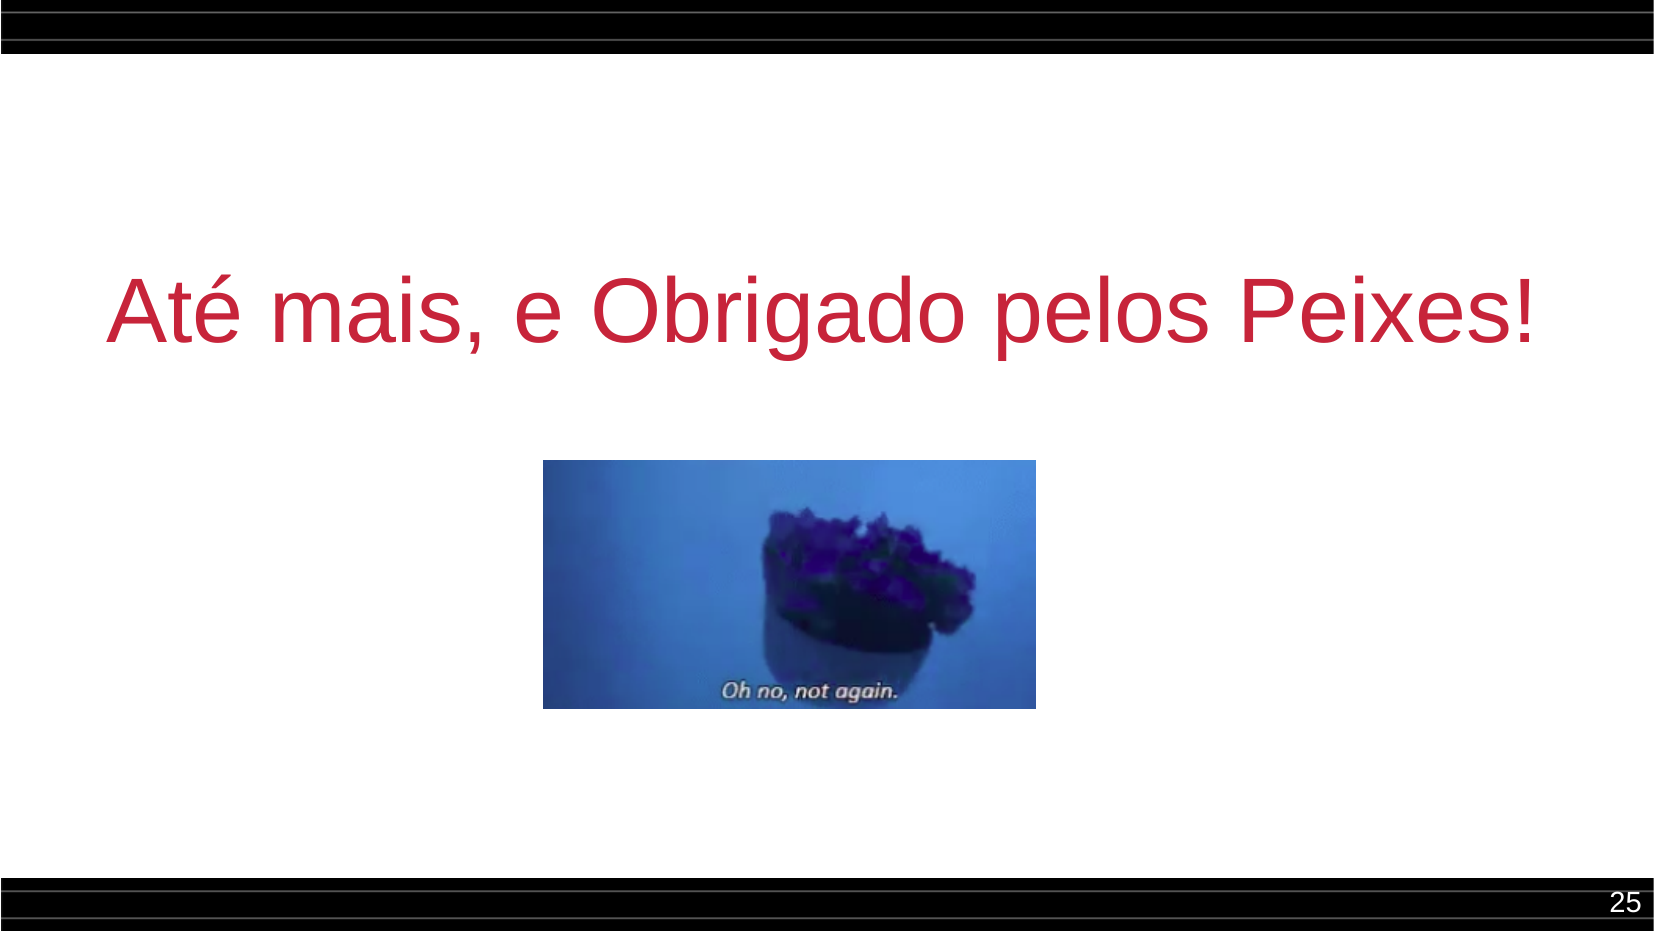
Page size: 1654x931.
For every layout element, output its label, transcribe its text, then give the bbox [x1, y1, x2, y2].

title Até mais, e Obrigado pelos Peixes! [106, 208, 1548, 414]
picture [543, 460, 1036, 710]
picture [1, 878, 1654, 931]
picture [1, 0, 1654, 54]
